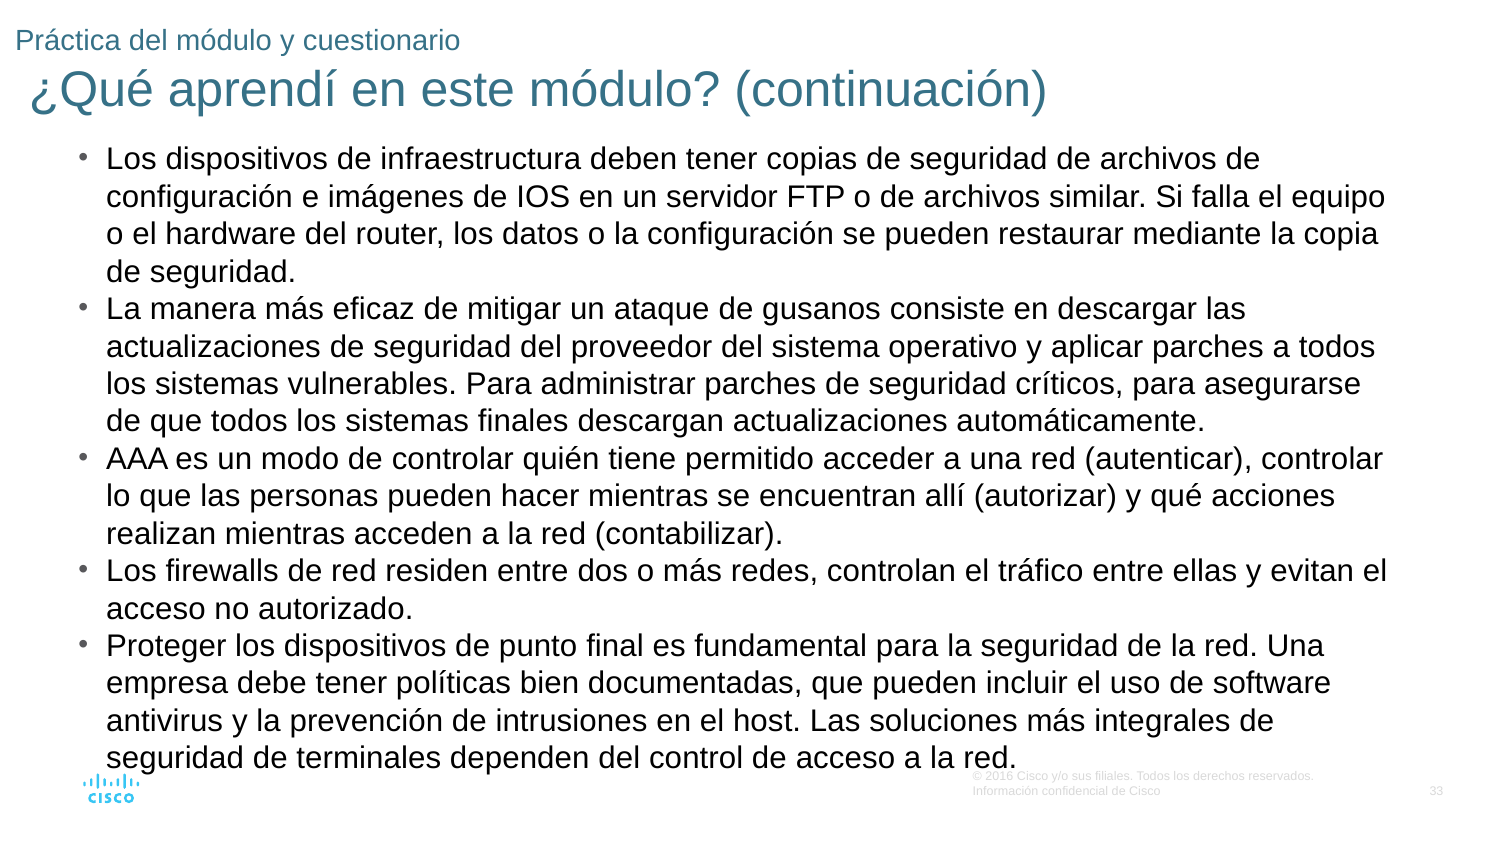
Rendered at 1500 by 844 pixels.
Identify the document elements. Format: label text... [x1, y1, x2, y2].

list Los dispositivos de infraestructura deben tener copias de seguridad de archivos de configuración e imágenes de IOS en un servidor FTP o de archivos similar. Si falla el equipo o el hardware del router, los datos o la configuración se pueden restaurar mediante la copia de seguridad. La manera más eficaz de mitigar un ataque de gusanos consiste en descargar las actualizaciones de seguridad del proveedor del sistema operativo y aplicar parches a todos los sistemas vulnerables. Para administrar parches de seguridad críticos, para asegurarse de que todos los sistemas finales descargan actualizaciones automáticamente. AAA es un modo de controlar quién tiene permitido acceder a una red (autenticar), controlar lo que las personas pueden hacer mientras se encuentran allí (autorizar) y qué acciones realizan mientras acceden a la red (contabilizar). Los firewalls de red residen entre dos o más redes, controlan el tráfico entre ellas y evitan el acceso no autorizado. Proteger los dispositivos de punto final es fundamental para la seguridad de la red. Una empresa debe tener políticas bien documentadas, que pueden incluir el uso de software antivirus y la prevención de intrusiones en el host. Las soluciones más integrales de seguridad de terminales dependen del control de acceso a la red. [63, 131, 1437, 813]
title Práctica del módulo y cuestionario ¿Qué aprendí en este módulo? (continuación) [0, 6, 1500, 131]
